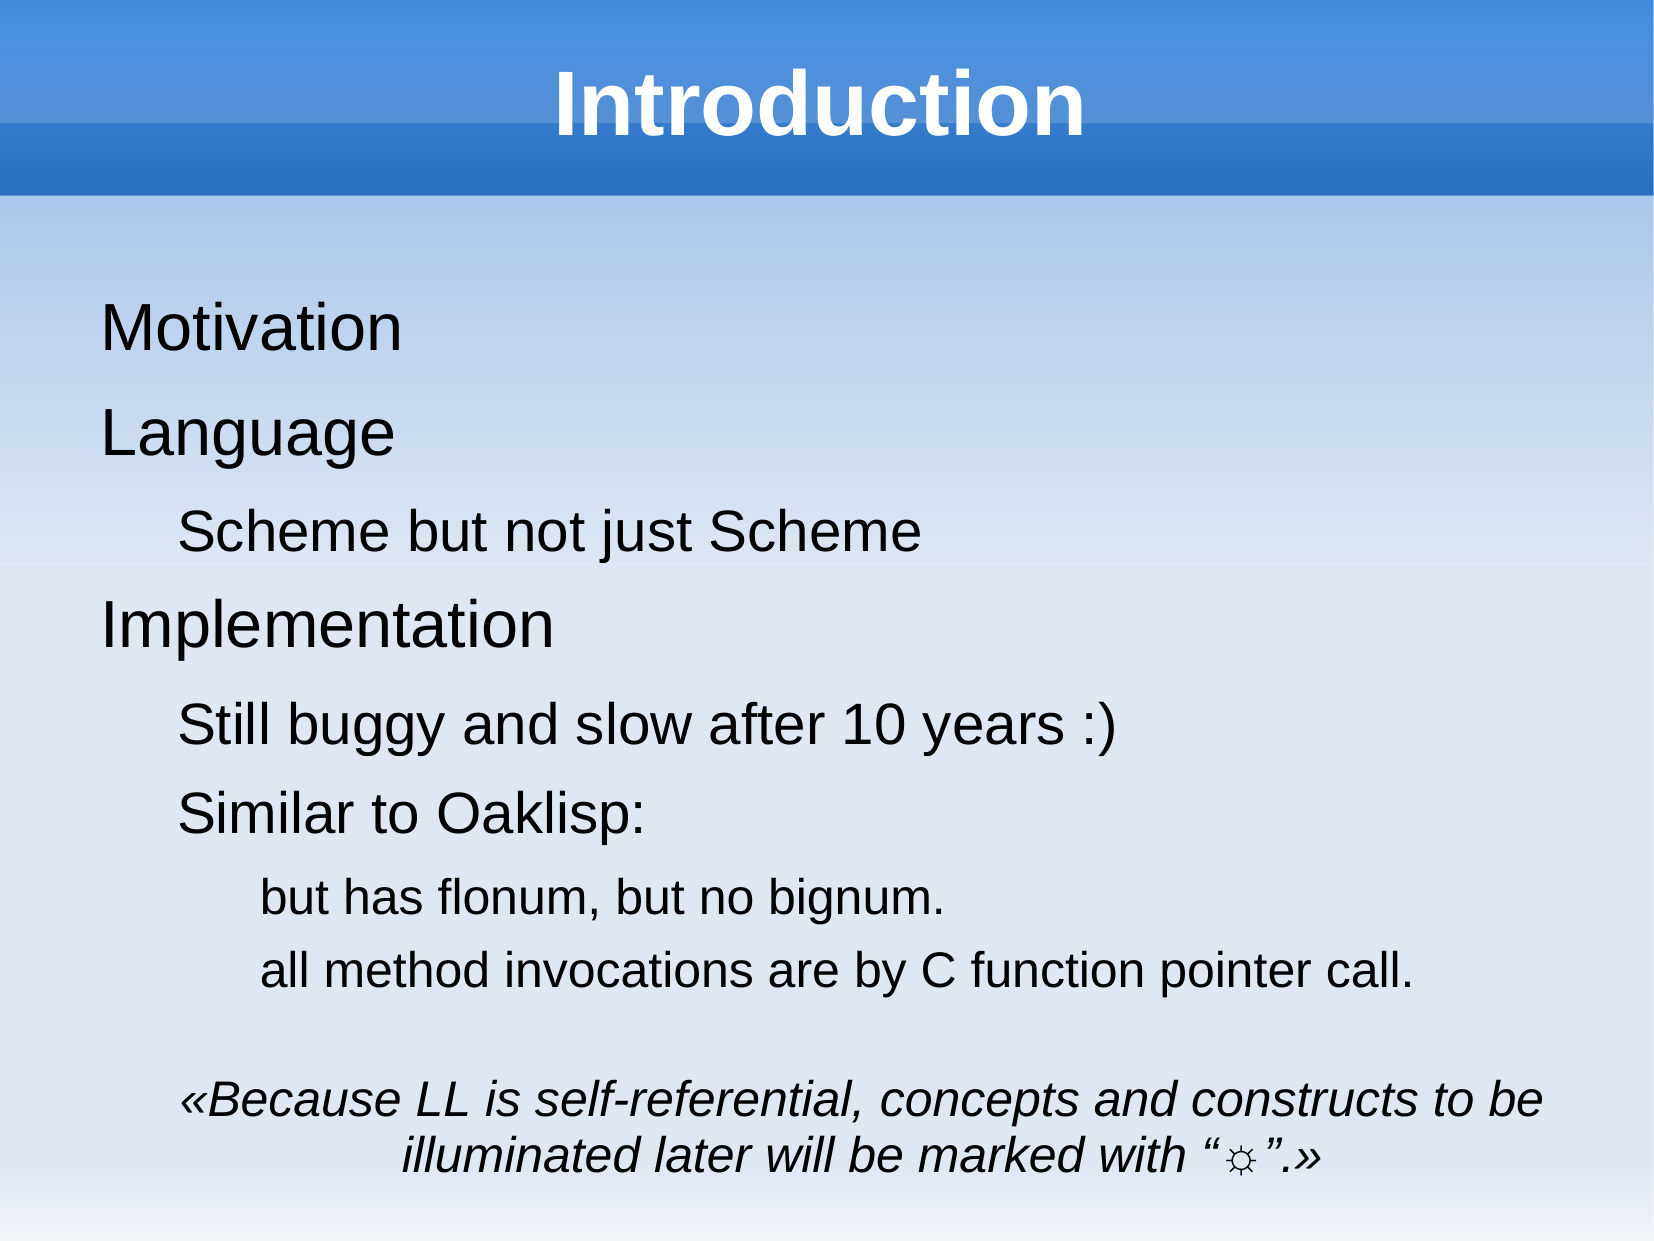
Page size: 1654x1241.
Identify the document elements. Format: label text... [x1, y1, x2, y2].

title Introduction [76, 7, 1565, 200]
picture [0, 0, 1654, 1241]
list Motivation Language Scheme but not just Scheme Implementation Still buggy and slow after 10 years :) Similar to Oaklisp: but has flonum, but no bignum. all method invocations are by C function pointer call. «Because LL is self-referential, concepts and constructs to be illuminated later will be marked with “☼”.» [82, 290, 1571, 1184]
